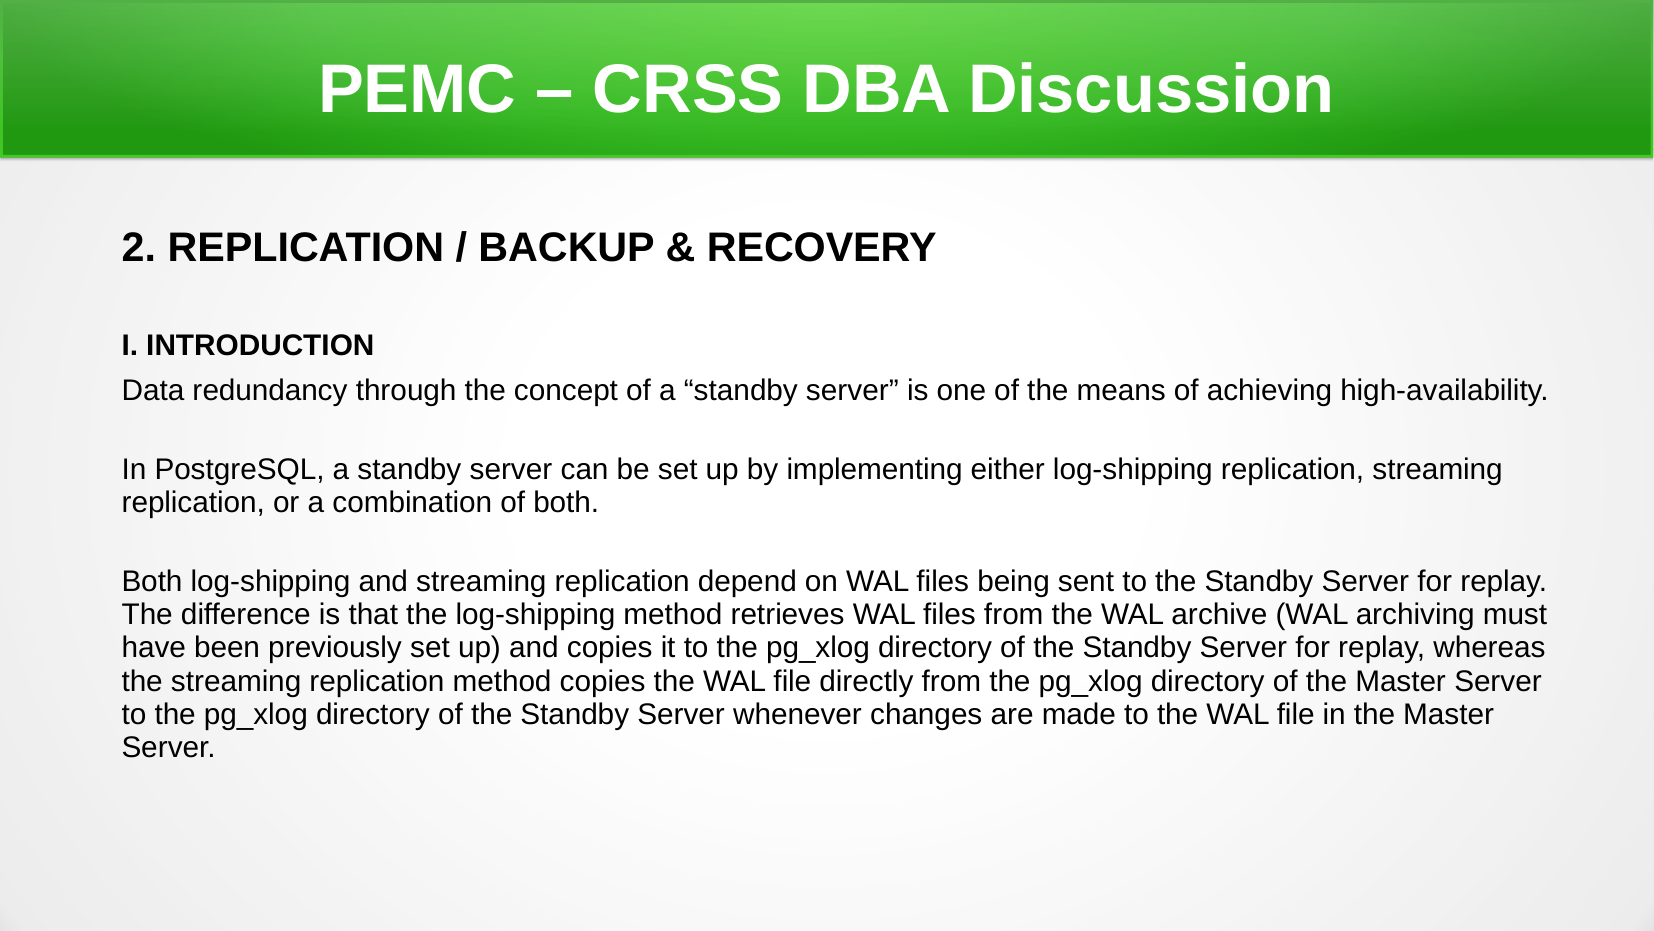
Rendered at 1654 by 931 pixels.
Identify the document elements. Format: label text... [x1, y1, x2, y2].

title PEMC – CRSS DBA Discussion [82, 35, 1571, 142]
list 2. REPLICATION / BACKUP & RECOVERY I. INTRODUCTION Data redundancy through the concept of a “standby server” is one of the means of achieving high-availability. In PostgreSQL, a standby server can be set up by implementing either log-shipping replication, streaming replication, or a combination of both. Both log-shipping and streaming replication depend on WAL files being sent to the Standby Server for replay. The difference is that the log-shipping method retrieves WAL files from the WAL archive (WAL archiving must have been previously set up) and copies it to the pg_xlog directory of the Standby Server for replay, whereas the streaming replication method copies the WAL file directly from the pg_xlog directory of the Master Server to the pg_xlog directory of the Standby Server whenever changes are made to the WAL file in the Master Server. [82, 224, 1571, 764]
